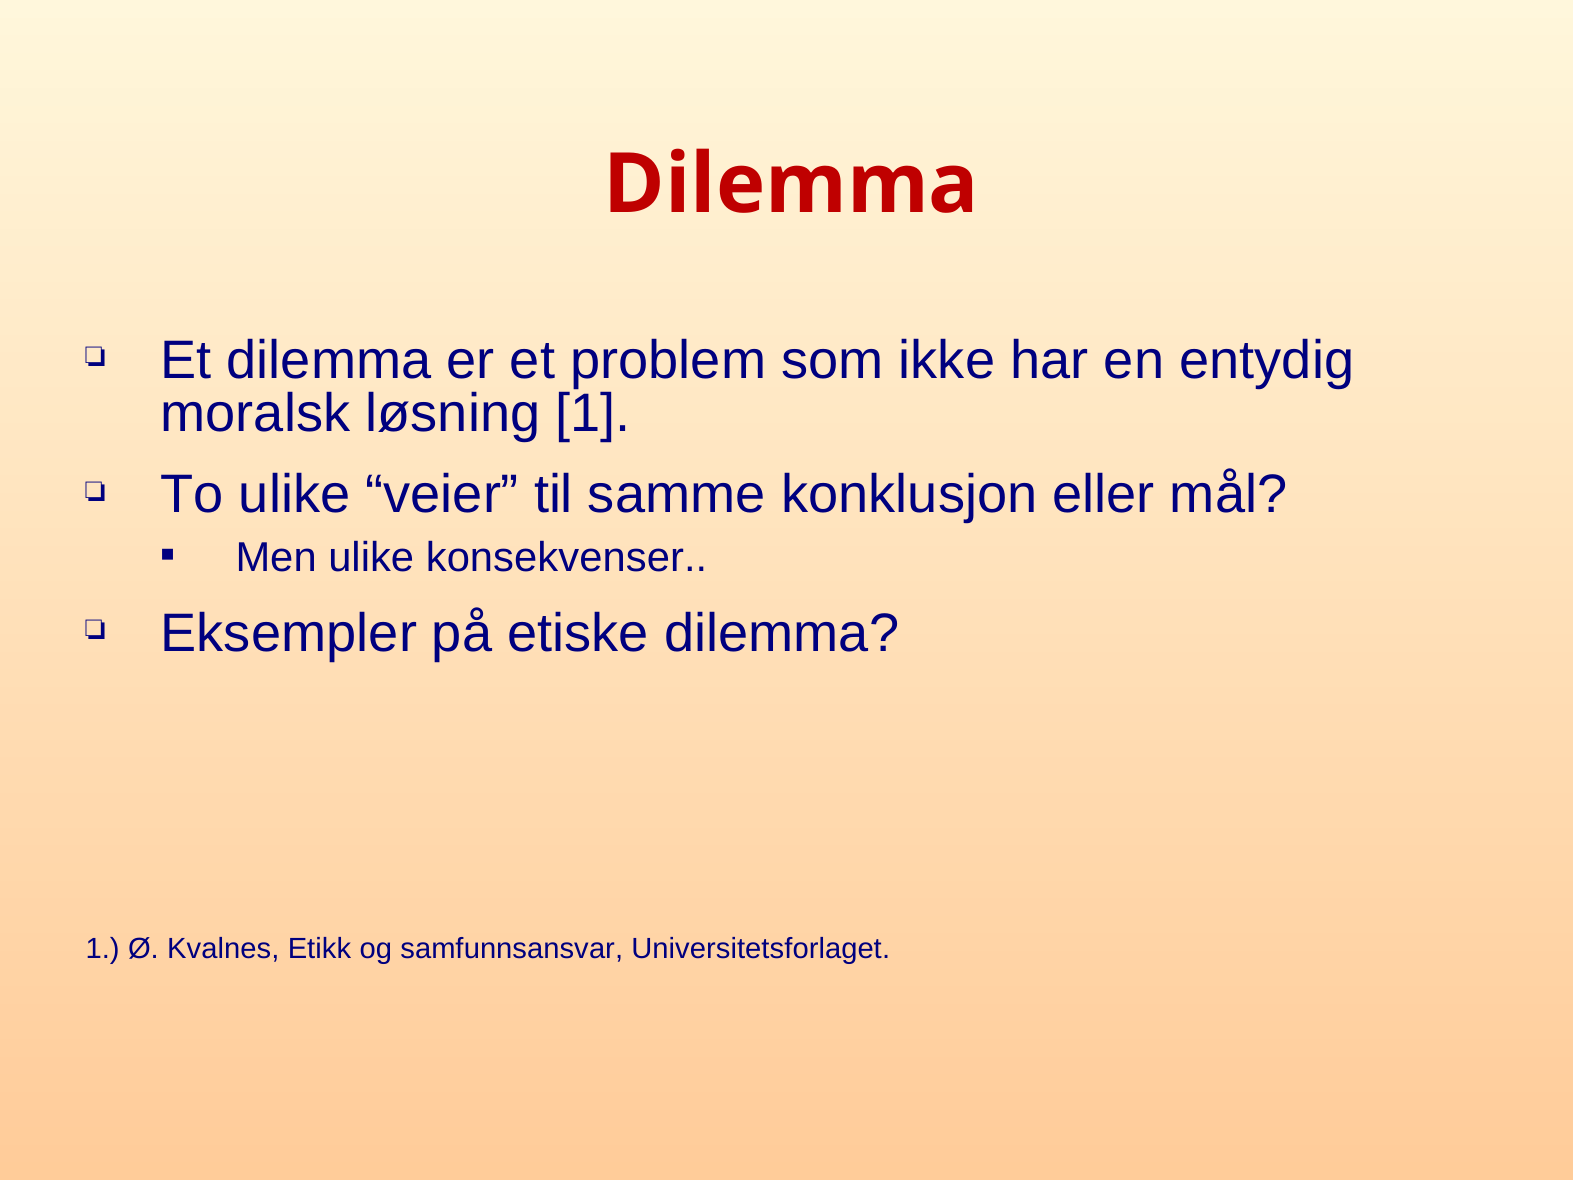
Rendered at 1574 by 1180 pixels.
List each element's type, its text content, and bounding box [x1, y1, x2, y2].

list Et dilemma er et problem som ikke har en entydig moralsk løsning [1]. To ulike “veier” til samme konklusjon eller mål? Men ulike konsekvenser.. Eksempler på etiske dilemma? 1.) Ø. Kvalnes, Etikk og samfunnsansvar, Universitetsforlaget. [85, 336, 1539, 1170]
title Dilemma [39, 54, 1543, 309]
